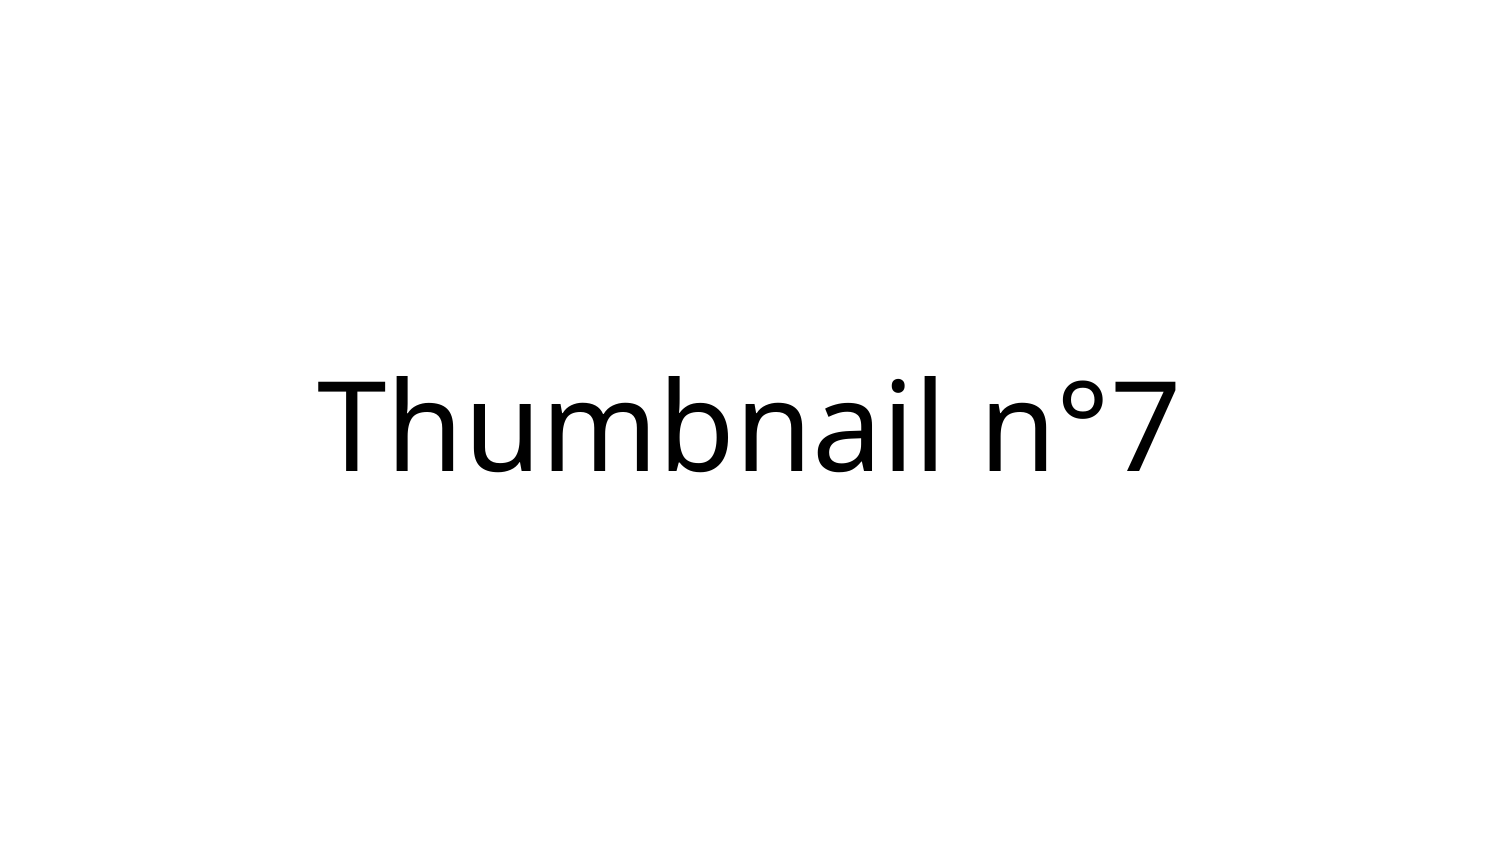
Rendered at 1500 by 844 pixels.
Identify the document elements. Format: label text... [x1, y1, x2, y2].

text_box Thumbnail n°7 [0, 330, 1500, 512]
